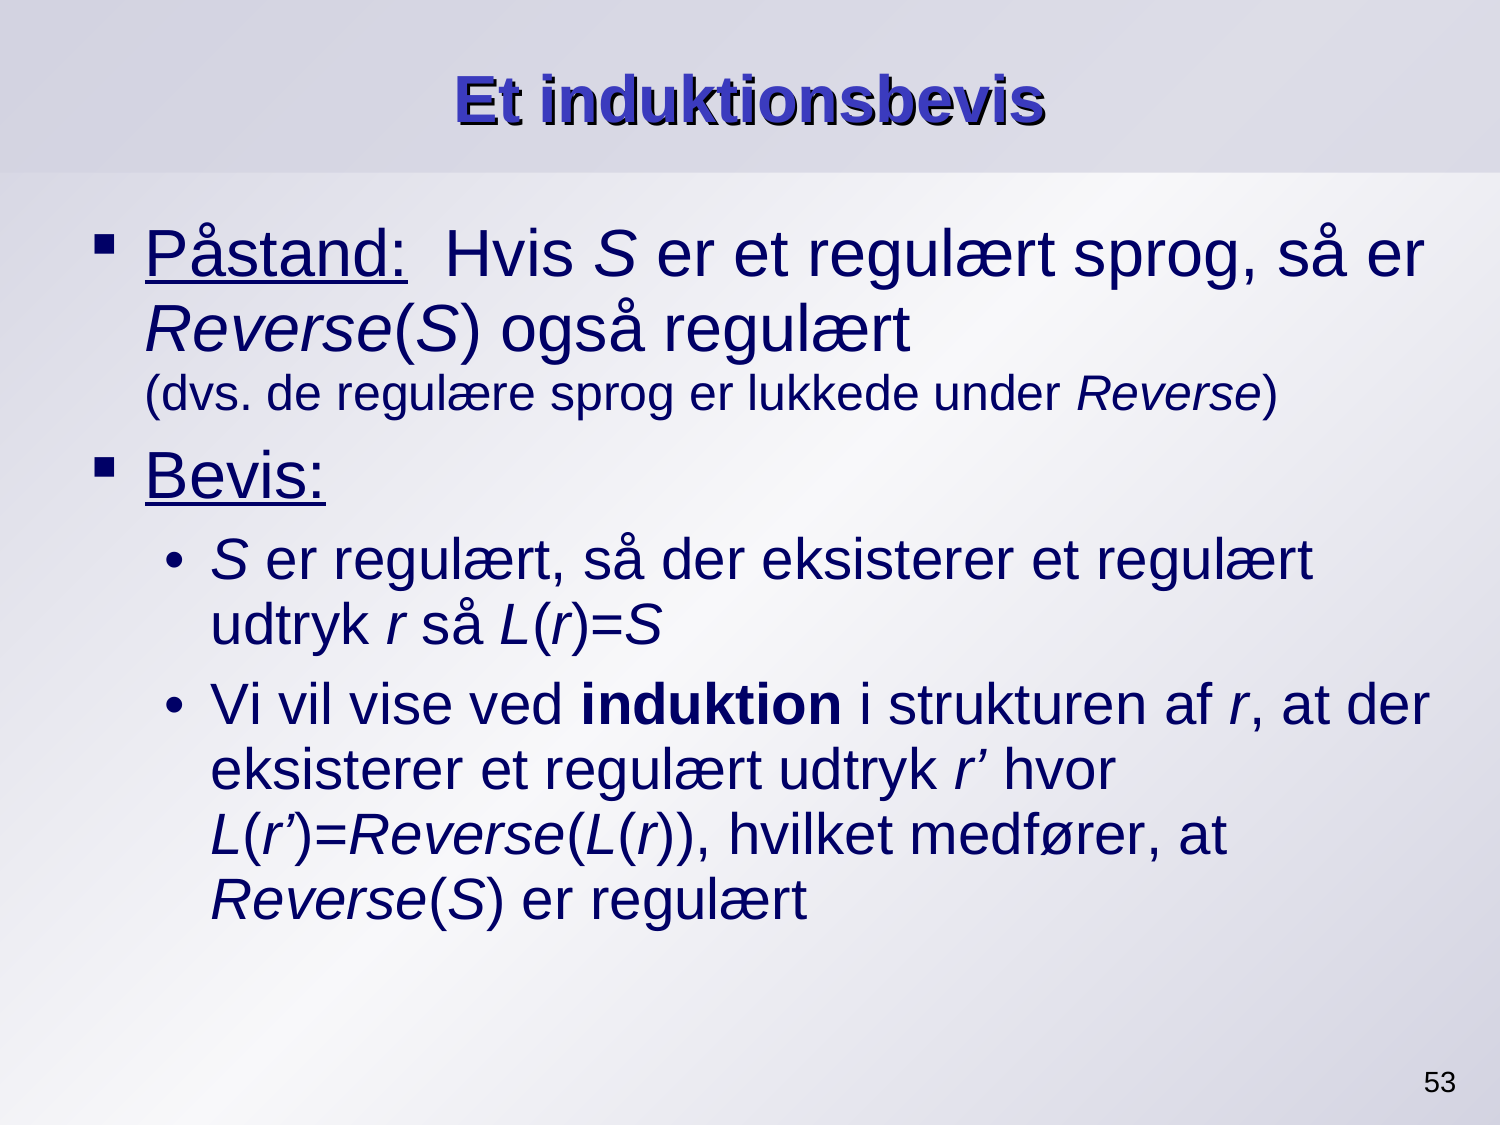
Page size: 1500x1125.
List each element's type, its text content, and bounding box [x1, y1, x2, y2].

list Påstand: Hvis S er et regulært sprog, så er Reverse(S) også regulært (dvs. de regulære sprog er lukkede under Reverse) Bevis: S er regulært, så der eksisterer et regulært udtryk r så L(r)=S Vi vil vise ved induktion i strukturen af r, at der eksisterer et regulært udtryk r’ hvor L(r’)=Reverse(L(r)), hvilket medfører, at Reverse(S) er regulært [74, 208, 1459, 1048]
title Et induktionsbevis [75, 24, 1426, 174]
